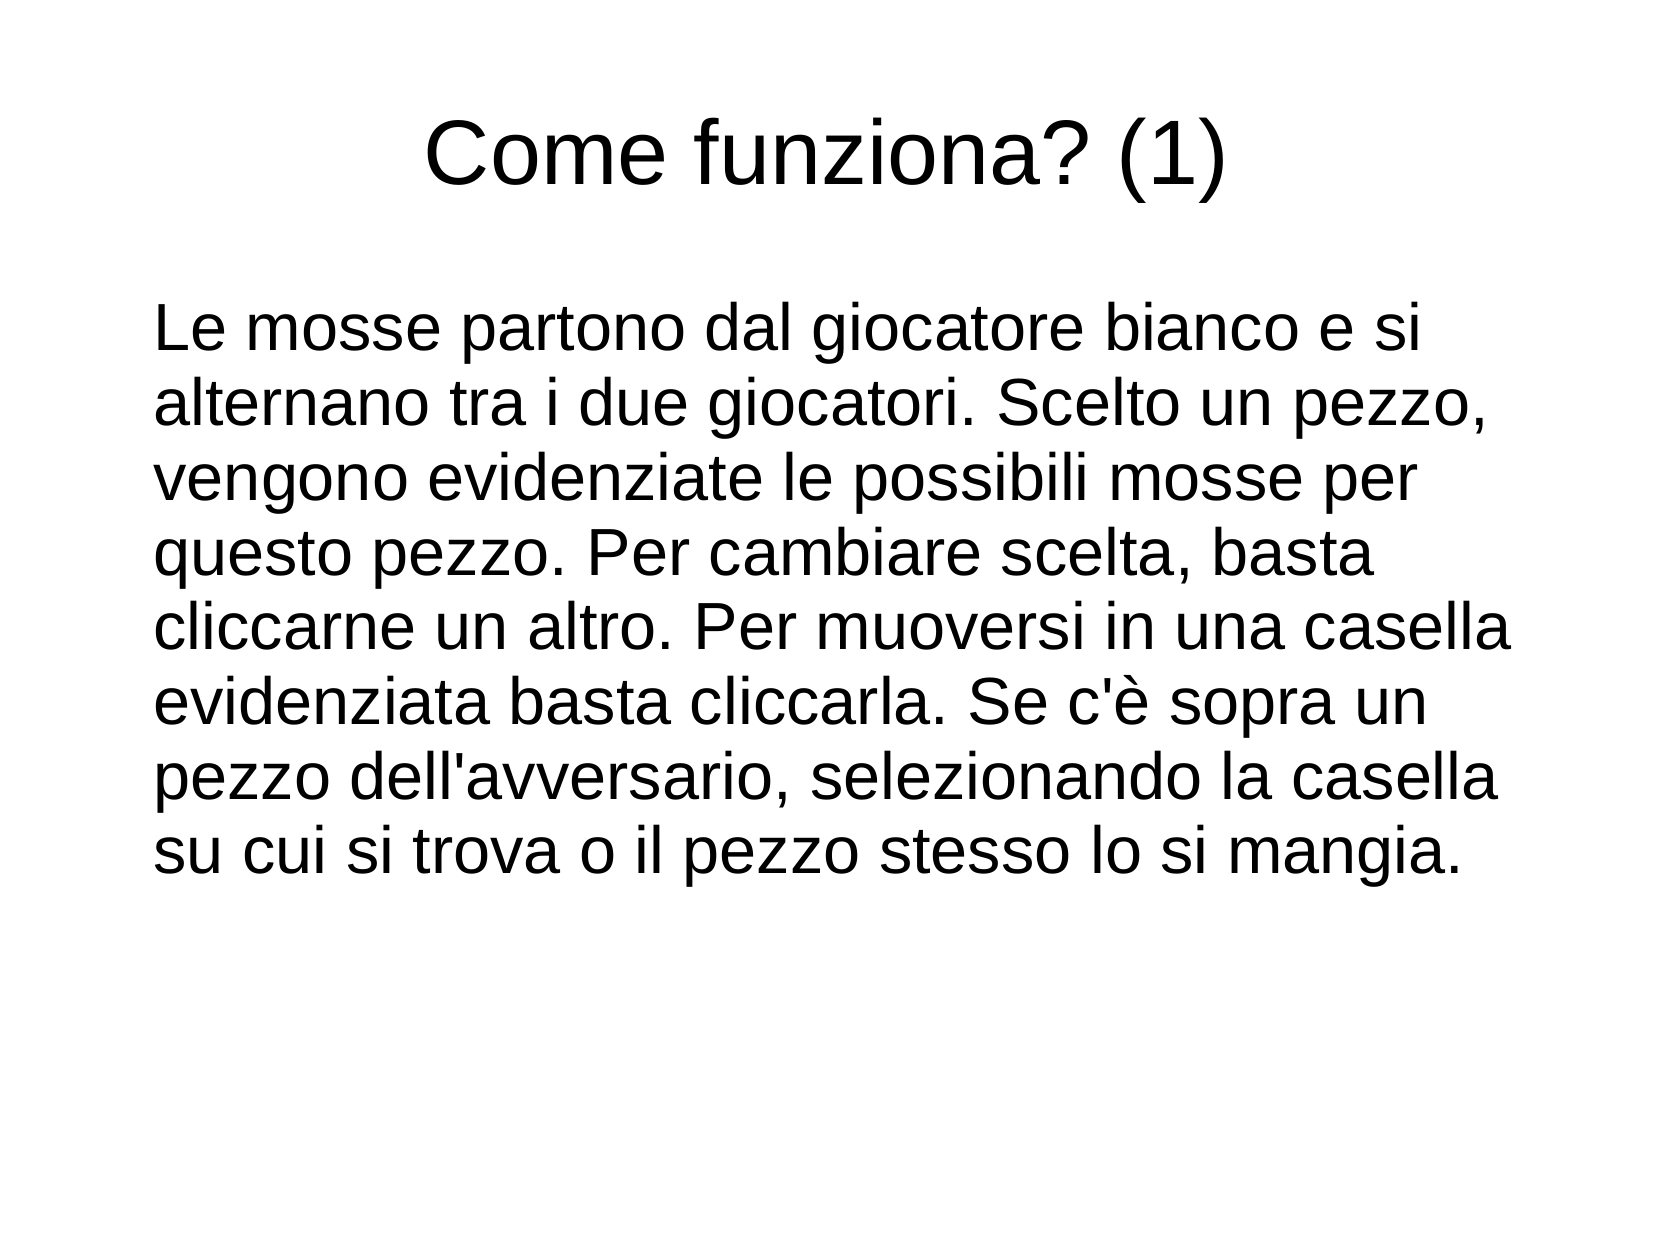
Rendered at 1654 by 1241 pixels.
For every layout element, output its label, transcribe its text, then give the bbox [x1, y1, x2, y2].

list Le mosse partono dal giocatore bianco e si alternano tra i due giocatori. Scelto un pezzo, vengono evidenziate le possibili mosse per questo pezzo. Per cambiare scelta, basta cliccarne un altro. Per muoversi in una casella evidenziata basta cliccarla. Se c'è sopra un pezzo dell'avversario, selezionando la casella su cui si trova o il pezzo stesso lo si mangia. [82, 290, 1571, 1010]
title Come funziona? (1) [82, 49, 1571, 257]
